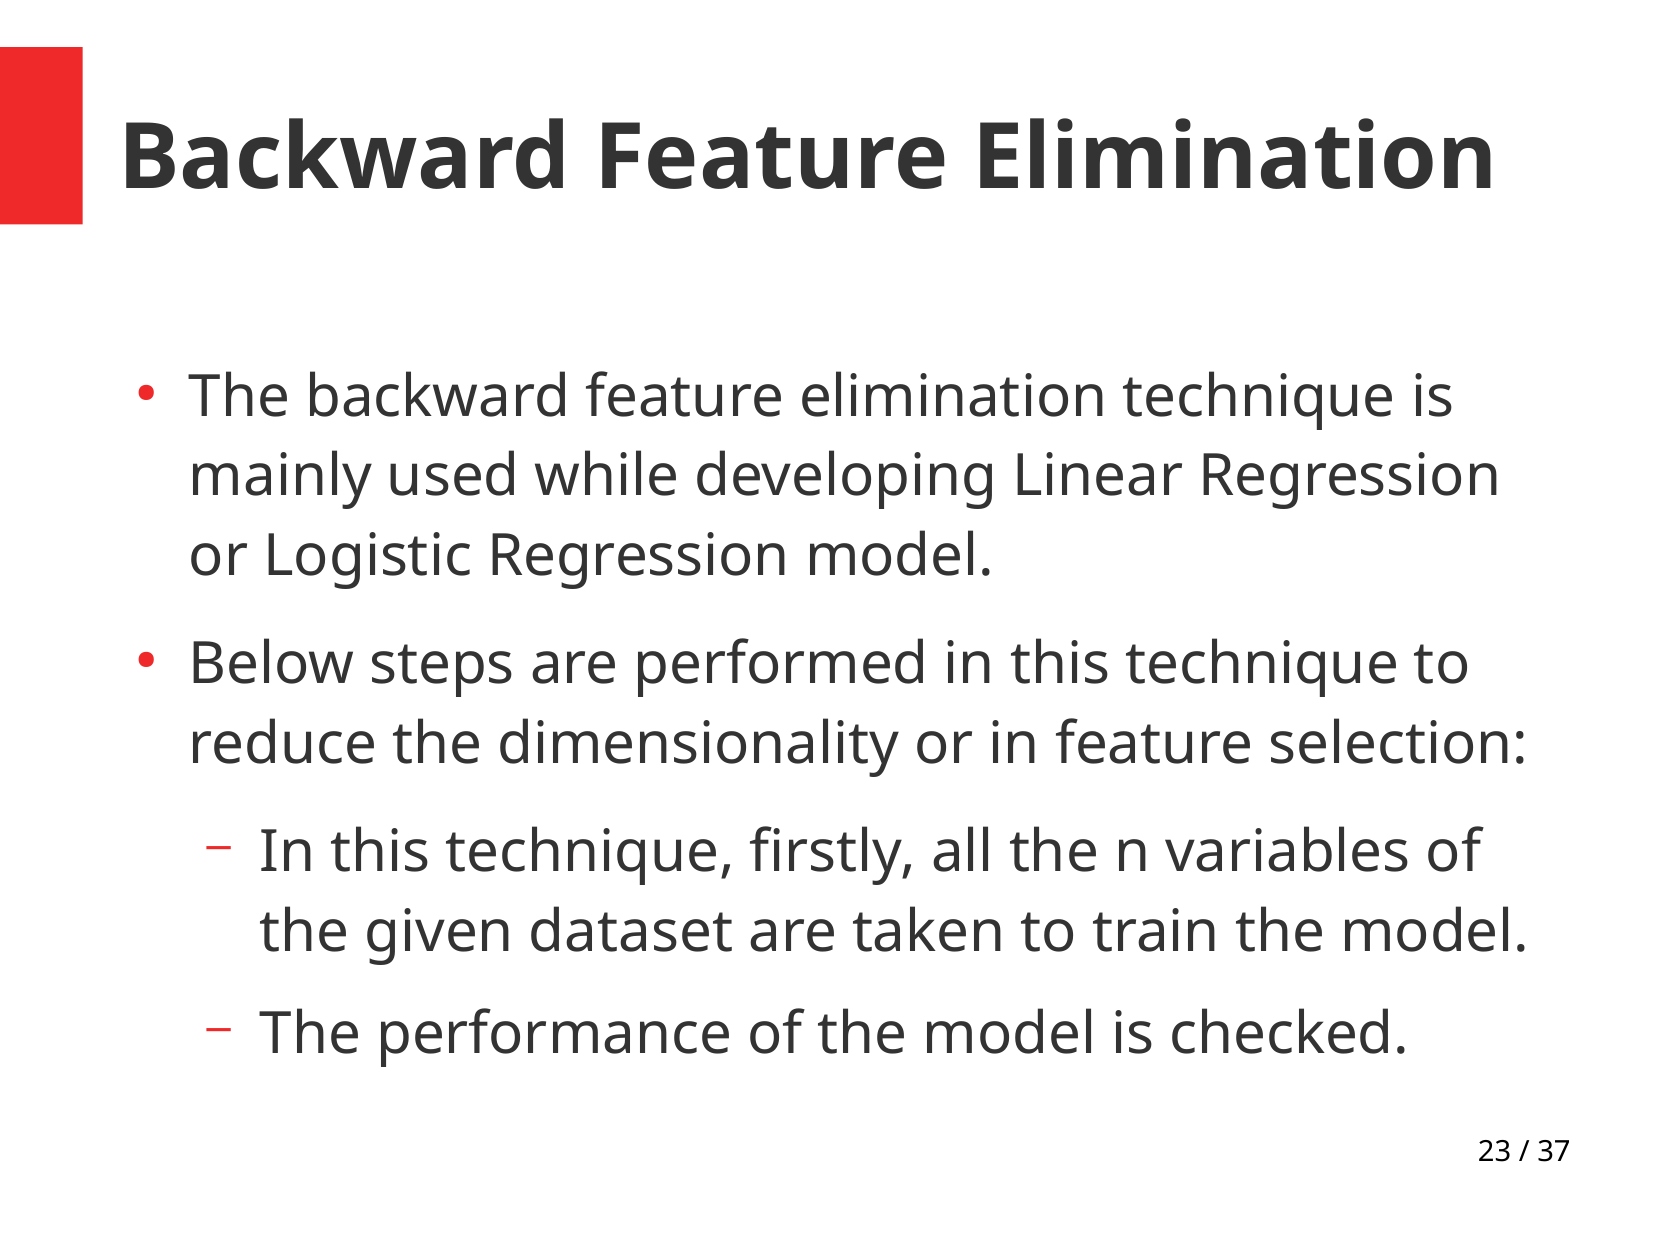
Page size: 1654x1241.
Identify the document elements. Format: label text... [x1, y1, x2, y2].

list The backward feature elimination technique is mainly used while developing Linear Regression or Logistic Regression model. Below steps are performed in this technique to reduce the dimensionality or in feature selection: In this technique, firstly, all the n variables of the given dataset are taken to train the model. The performance of the model is checked. [118, 354, 1536, 1074]
title Backward Feature Elimination [118, 49, 1571, 257]
